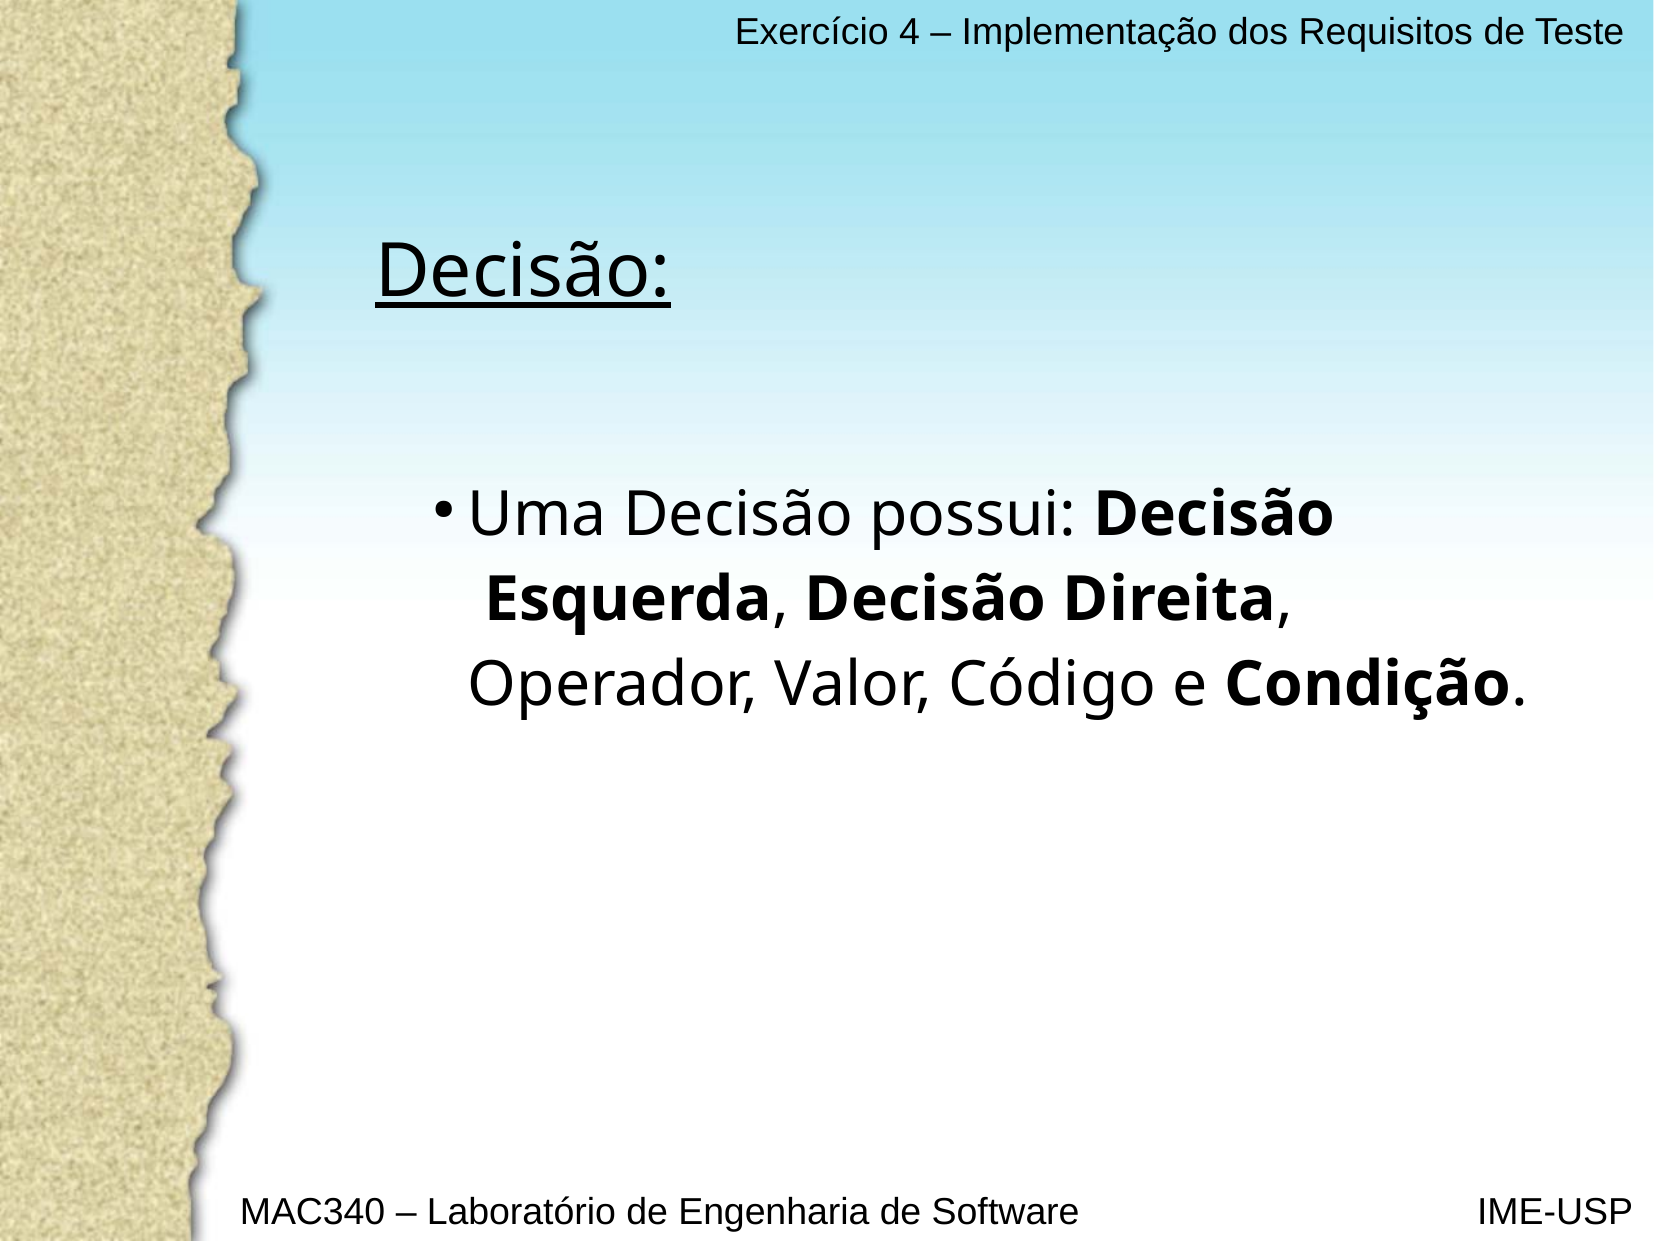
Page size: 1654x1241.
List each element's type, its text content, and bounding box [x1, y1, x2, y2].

text_box Decisão: [360, 208, 716, 316]
text_box MAC340 – Laboratório de Engenharia de Software IME-USP [0, 1183, 1654, 1241]
text_box Uma Decisão possui: Decisão Esquerda, Decisão Direita, Operador, Valor, Código e Condição. [417, 461, 1654, 779]
picture [0, 0, 1654, 1183]
text_box Exercício 4 – Implementação dos Requisitos de Teste [720, 3, 1654, 61]
